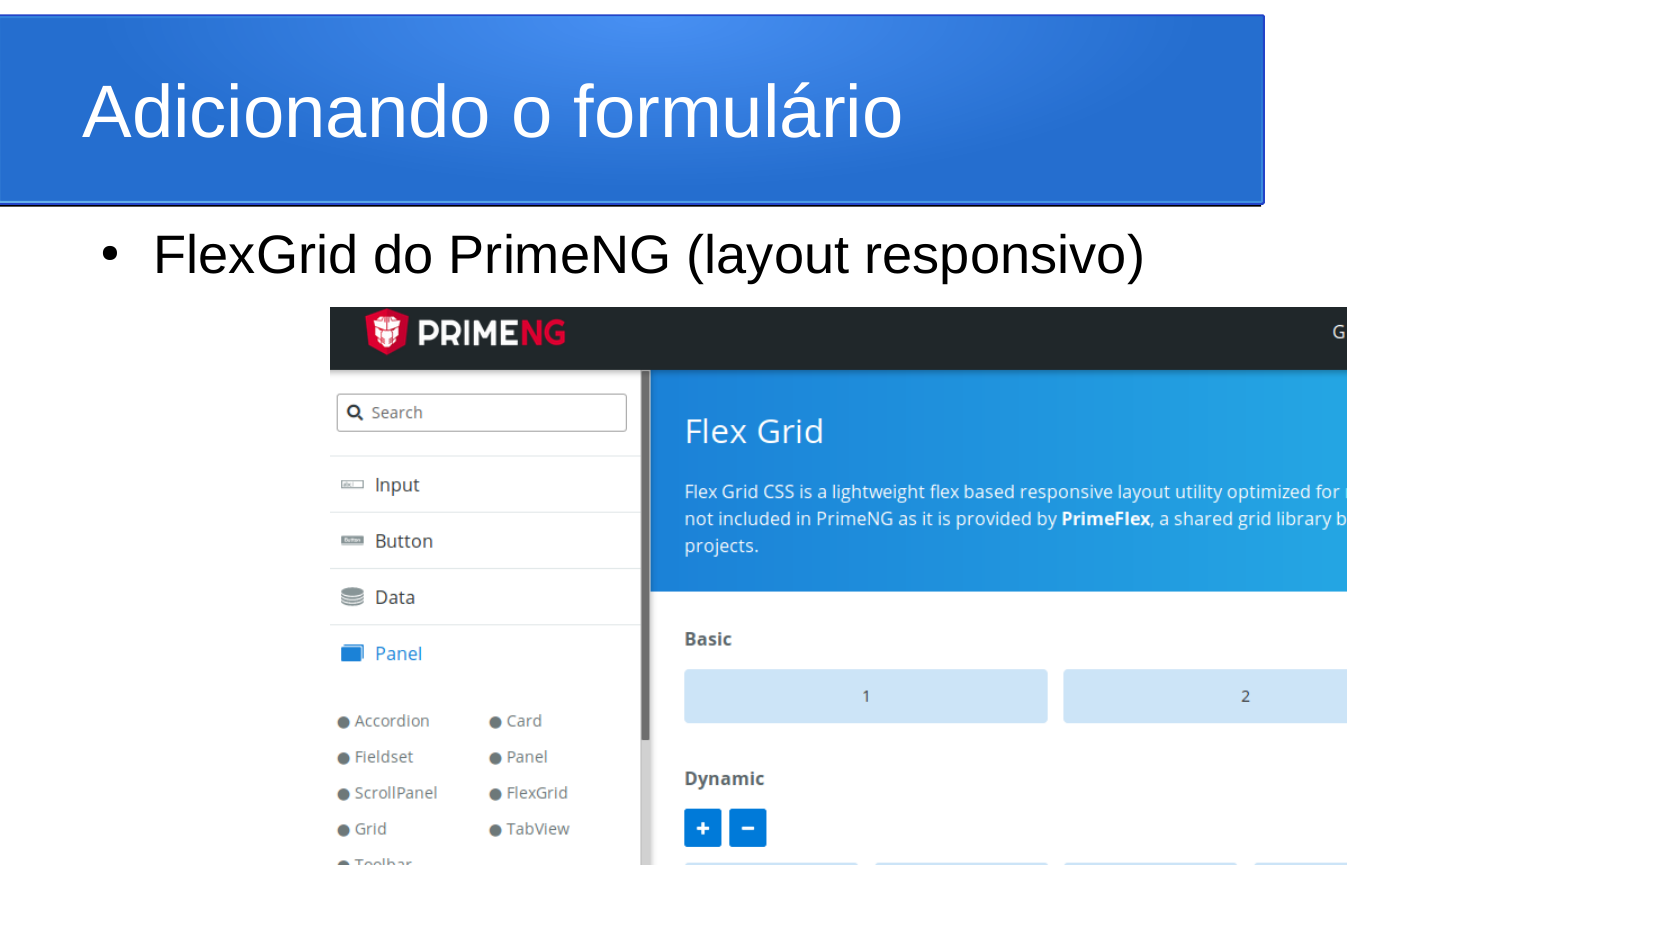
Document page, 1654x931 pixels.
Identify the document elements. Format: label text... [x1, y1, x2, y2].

picture [330, 307, 1347, 865]
title Adicionando o formulário [82, 35, 1235, 189]
list FlexGrid do PrimeNG (layout responsivo) [82, 224, 1571, 764]
